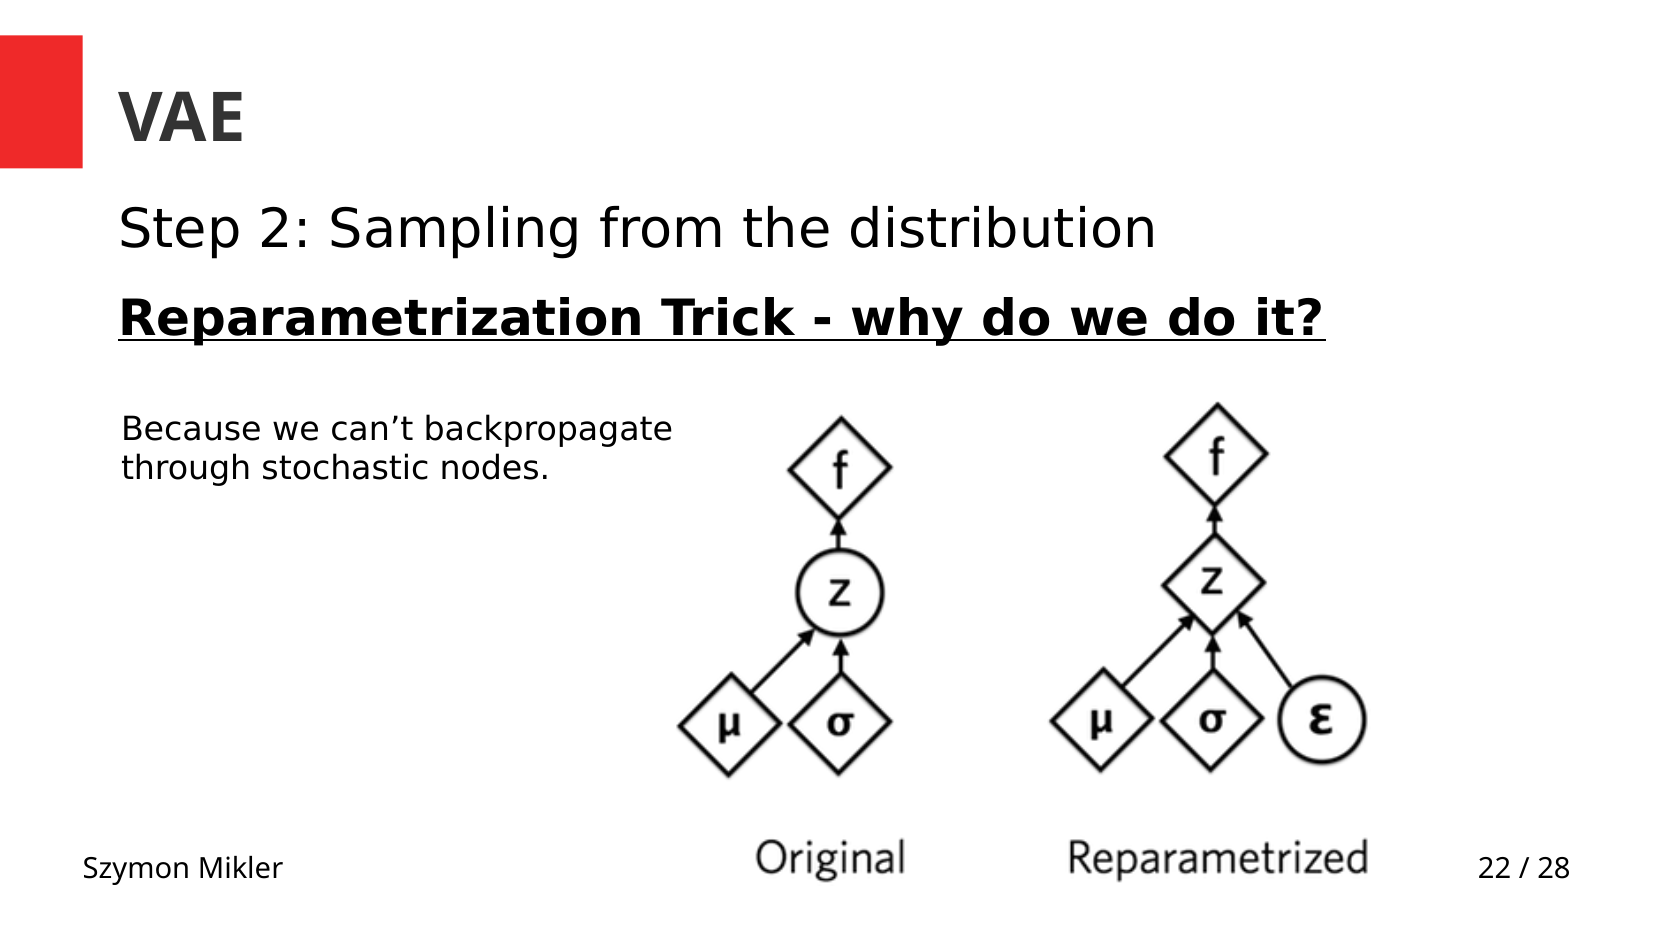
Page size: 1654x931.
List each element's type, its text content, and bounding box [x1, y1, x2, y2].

subtitle Step 2: Sampling from the distribution Reparametrization Trick - why do we do it? [118, 165, 1536, 348]
text_box Because we can’t backpropagate through stochastic nodes. [106, 402, 733, 544]
title VAE [118, 37, 1571, 193]
picture [675, 401, 1382, 886]
